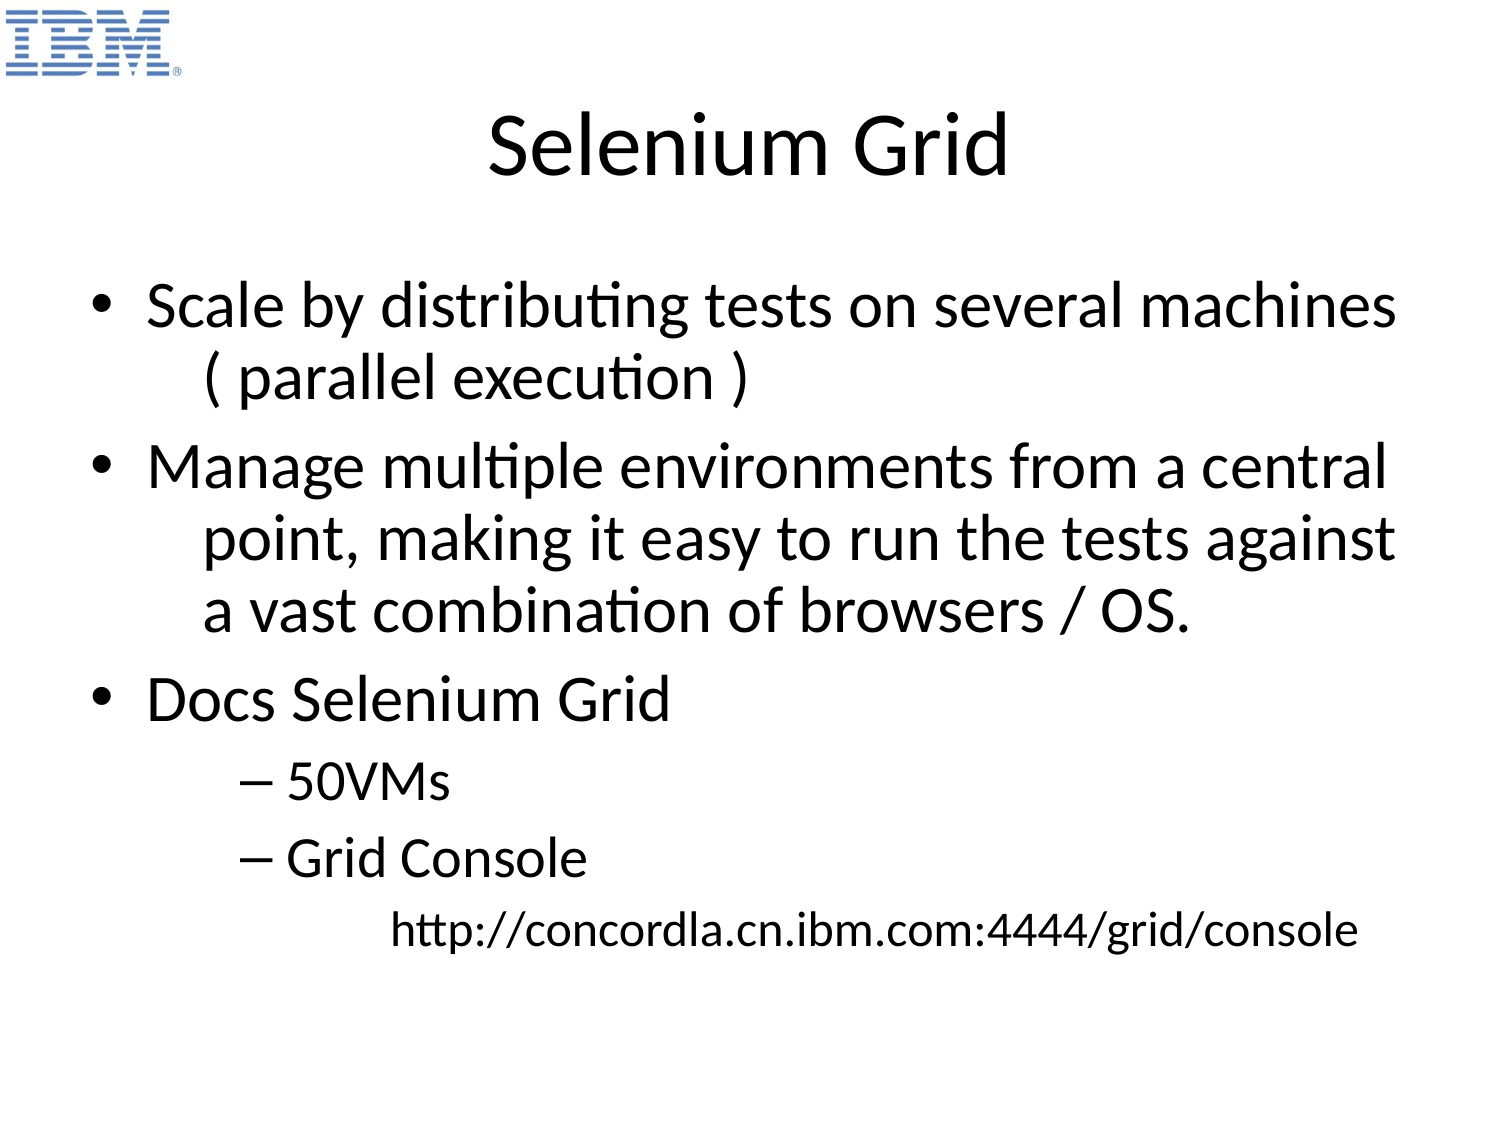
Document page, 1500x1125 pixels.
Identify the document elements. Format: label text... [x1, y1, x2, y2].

list Scale by distributing tests on several machines ( parallel execution ) Manage multiple environments from a central point, making it easy to run the tests against a vast combination of browsers / OS. Docs Selenium Grid 50VMs Grid Console http://concordla.cn.ibm.com:4444/grid/console [75, 262, 1426, 1005]
title Selenium Grid [75, 45, 1426, 233]
